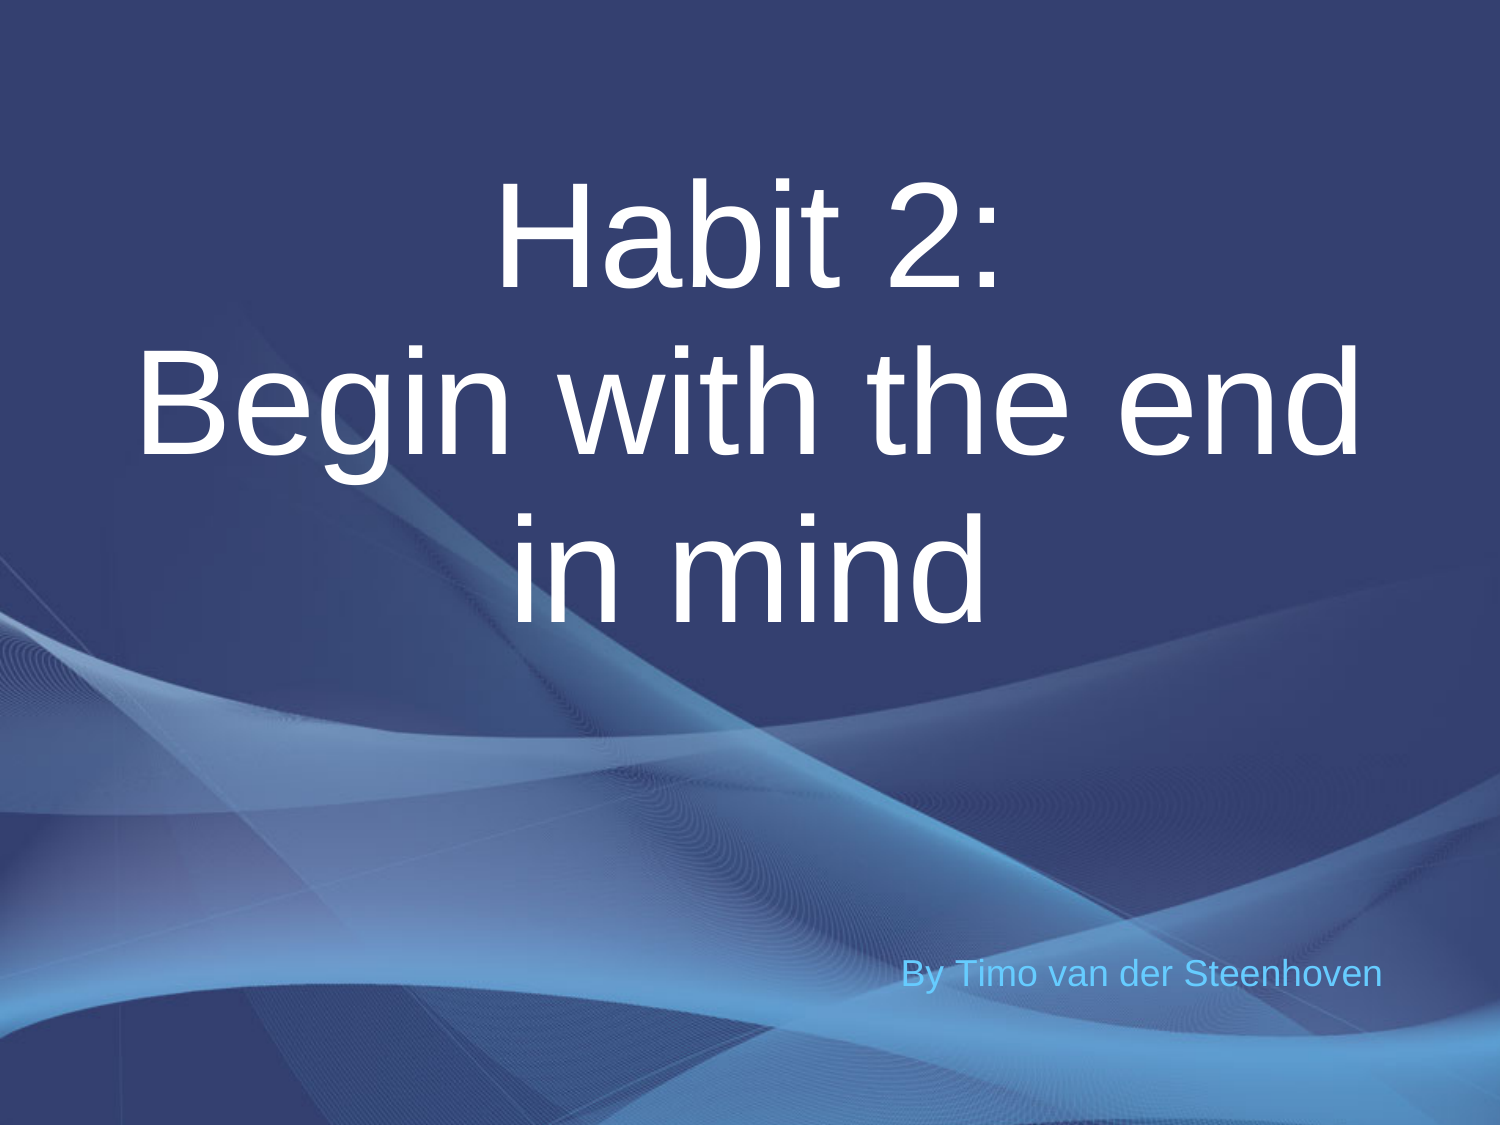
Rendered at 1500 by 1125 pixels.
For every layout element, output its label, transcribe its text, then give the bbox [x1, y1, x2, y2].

picture [0, 0, 1500, 1125]
title Habit 2: Begin with the end in mind [112, 143, 1388, 662]
text_box By Timo van der Steenhoven [885, 944, 1477, 1004]
